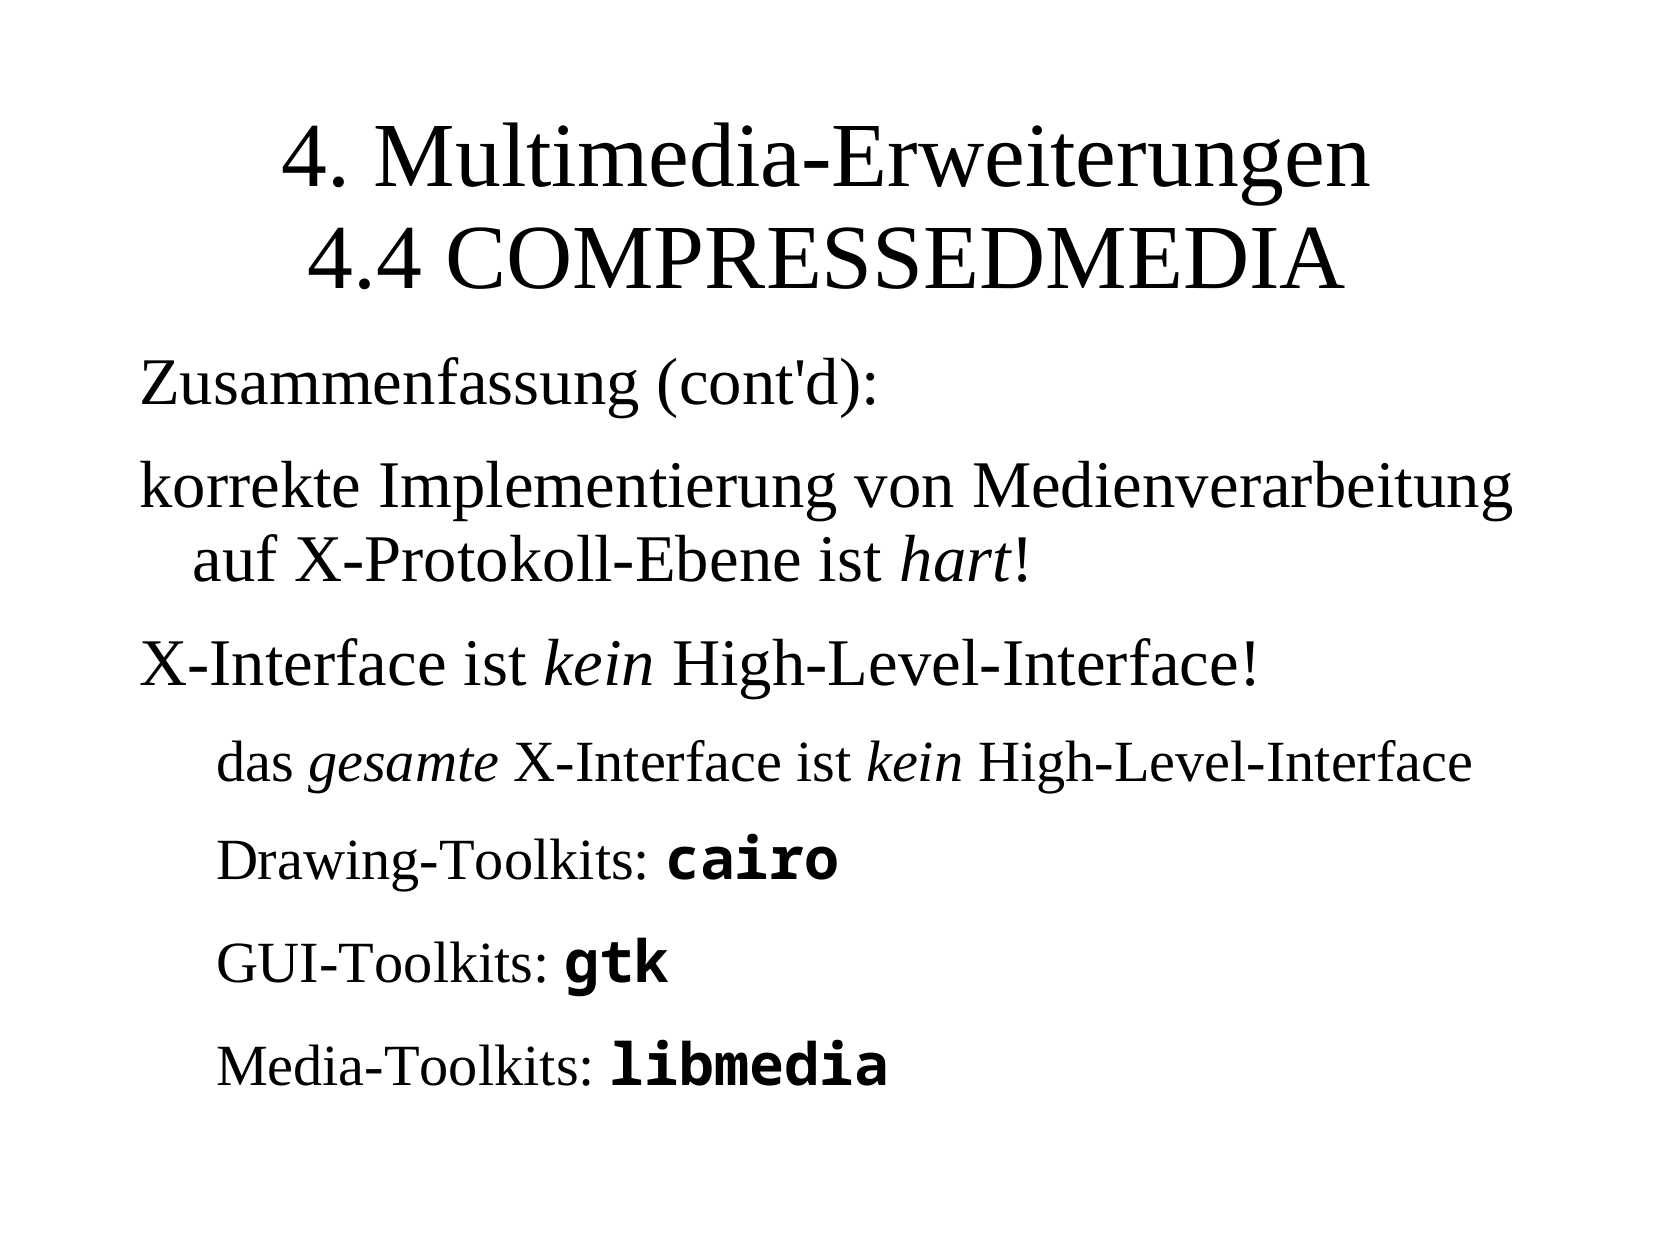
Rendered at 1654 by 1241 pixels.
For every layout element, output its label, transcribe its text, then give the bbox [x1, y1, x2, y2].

list Zusammenfassung (cont'd): korrekte Implementierung von Medienverarbeitung auf X-Protokoll-Ebene ist hart! X-Interface ist kein High-Level-Interface! das gesamte X-Interface ist kein High-Level-Interface Drawing-Toolkits: cairo GUI-Toolkits: gtk Media-Toolkits: libmedia [121, 344, 1534, 1156]
title 4. Multimedia-Erweiterungen 4.4 COMPRESSEDMEDIA [121, 102, 1534, 311]
